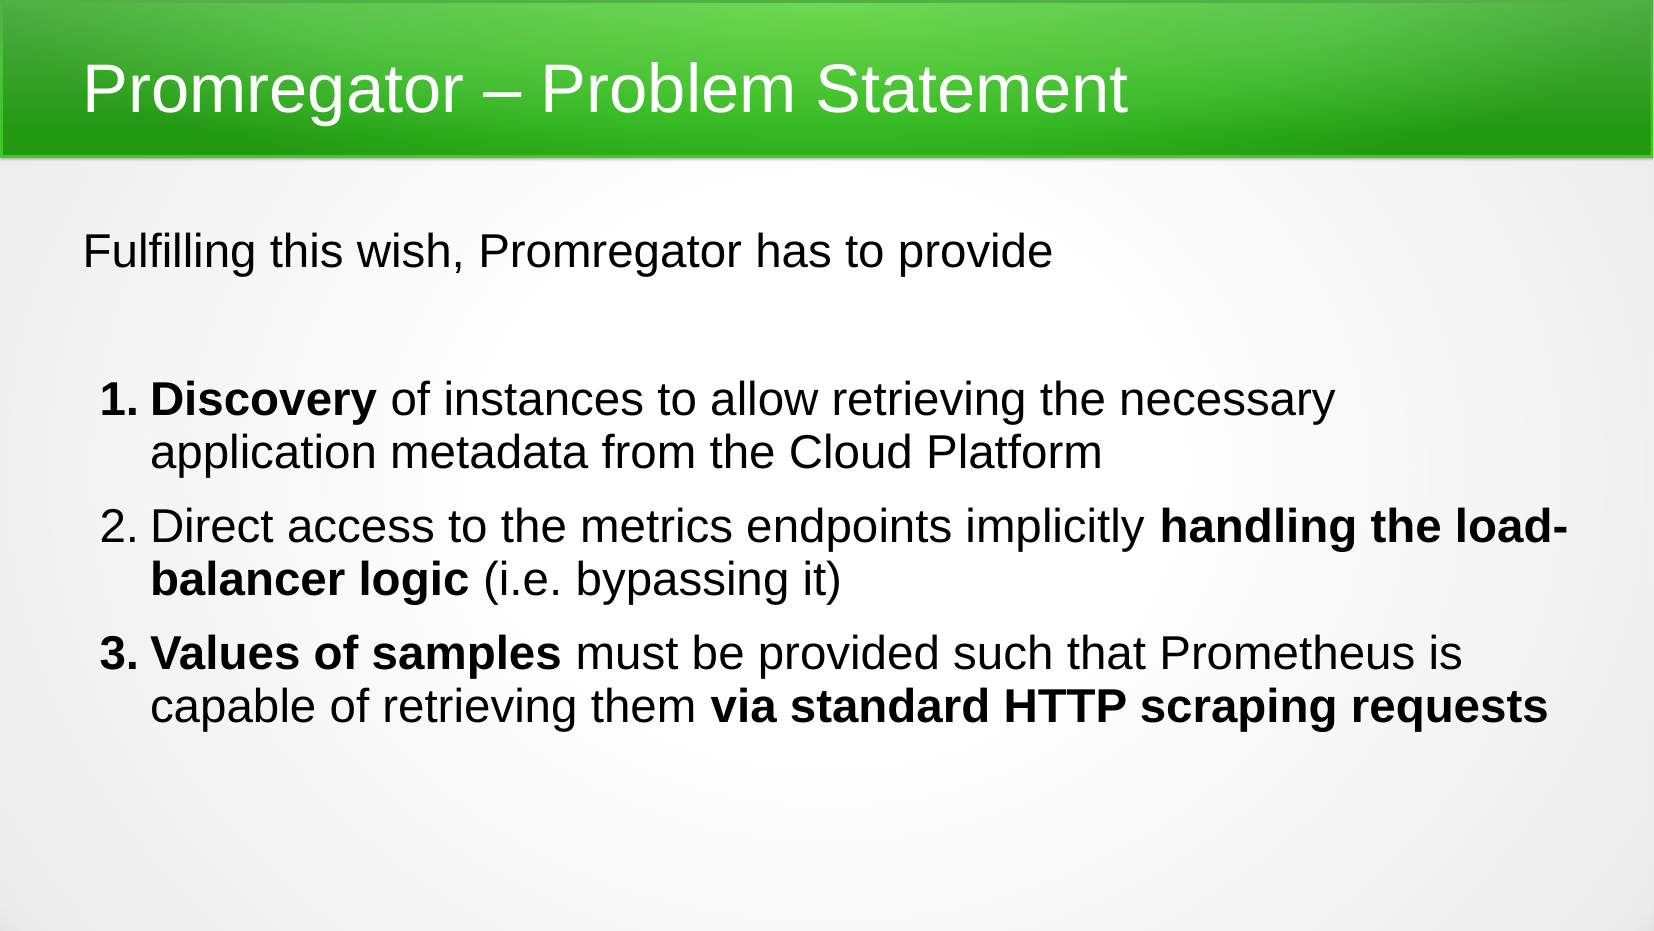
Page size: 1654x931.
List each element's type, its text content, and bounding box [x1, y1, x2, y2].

title Promregator – Problem Statement [82, 35, 1571, 142]
list Fulfilling this wish, Promregator has to provide Discovery of instances to allow retrieving the necessary application metadata from the Cloud Platform Direct access to the metrics endpoints implicitly handling the load-balancer logic (i.e. bypassing it) Values of samples must be provided such that Prometheus is capable of retrieving them via standard HTTP scraping requests [82, 224, 1571, 764]
